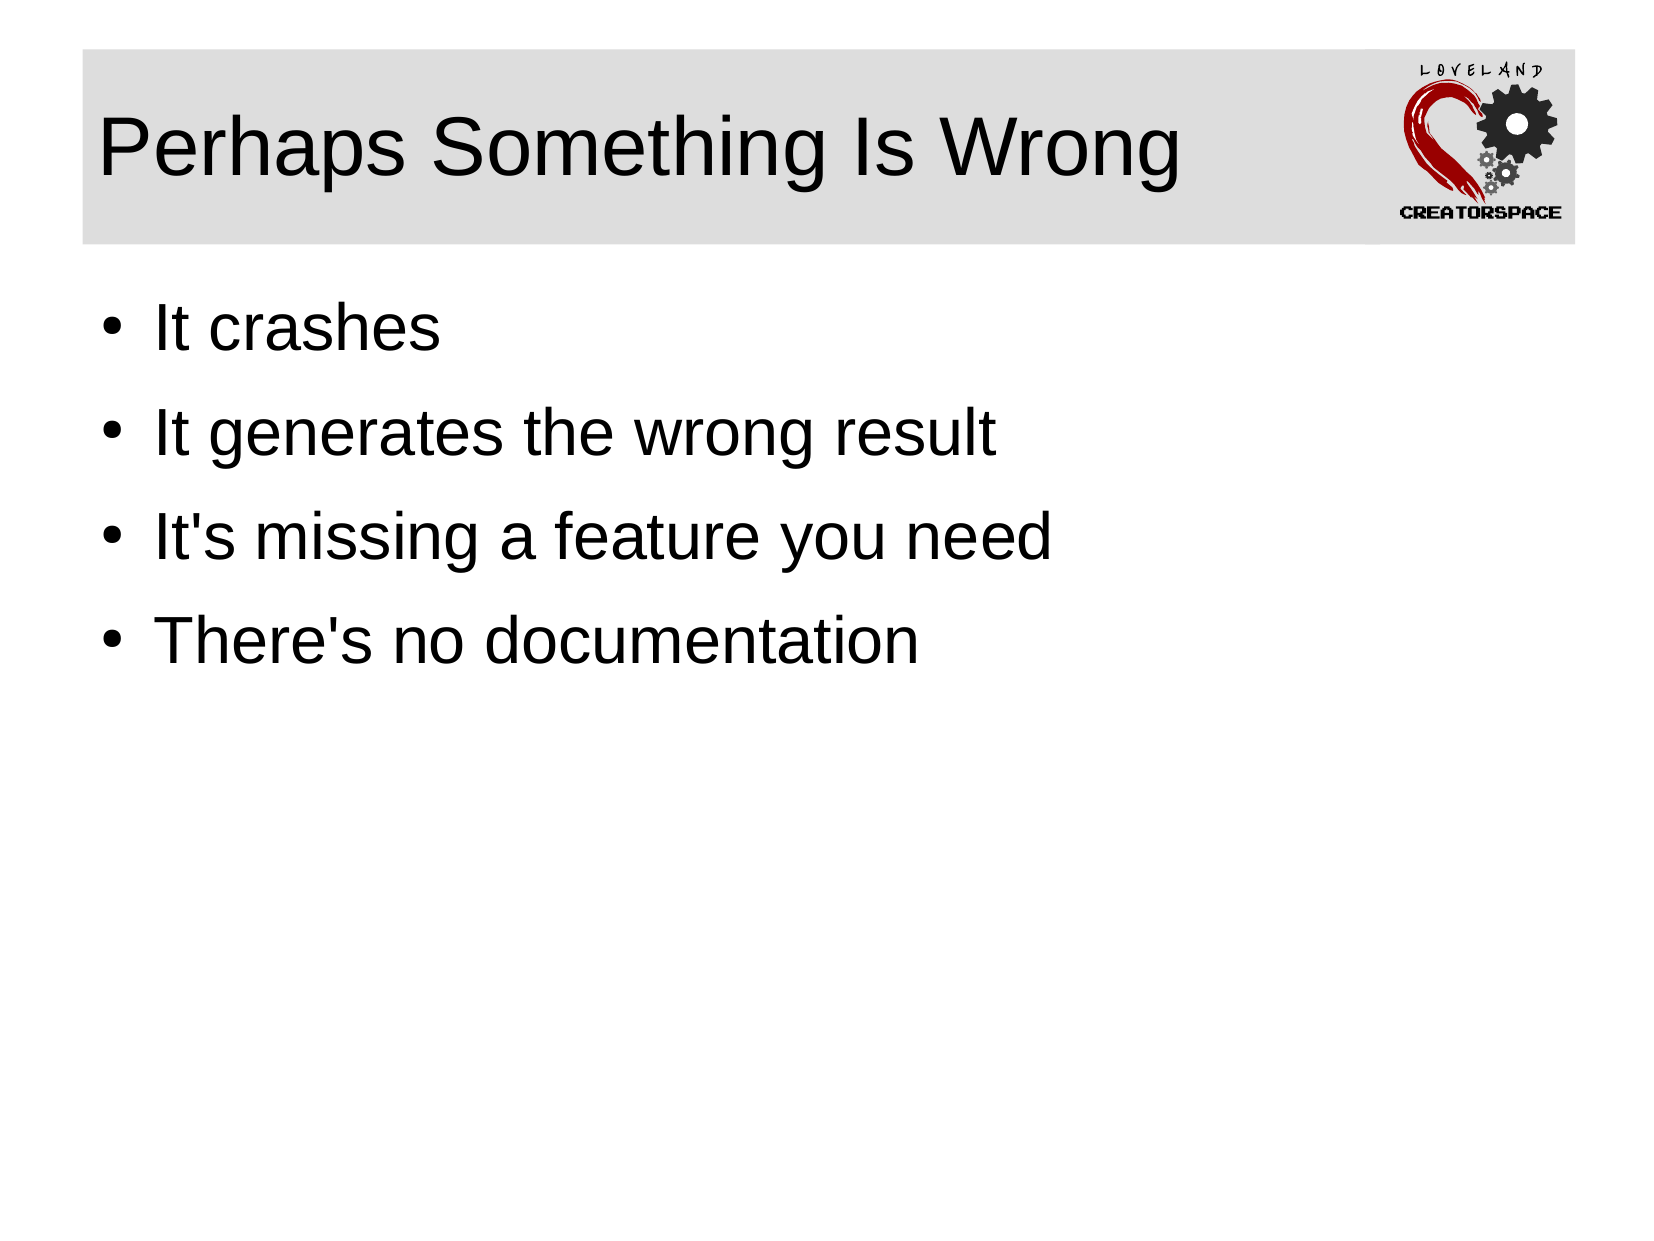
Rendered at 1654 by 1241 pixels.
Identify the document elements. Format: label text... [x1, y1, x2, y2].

list It crashes It generates the wrong result It's missing a feature you need There's no documentation [82, 290, 1571, 1010]
title Perhaps Something Is Wrong [82, 49, 1381, 245]
